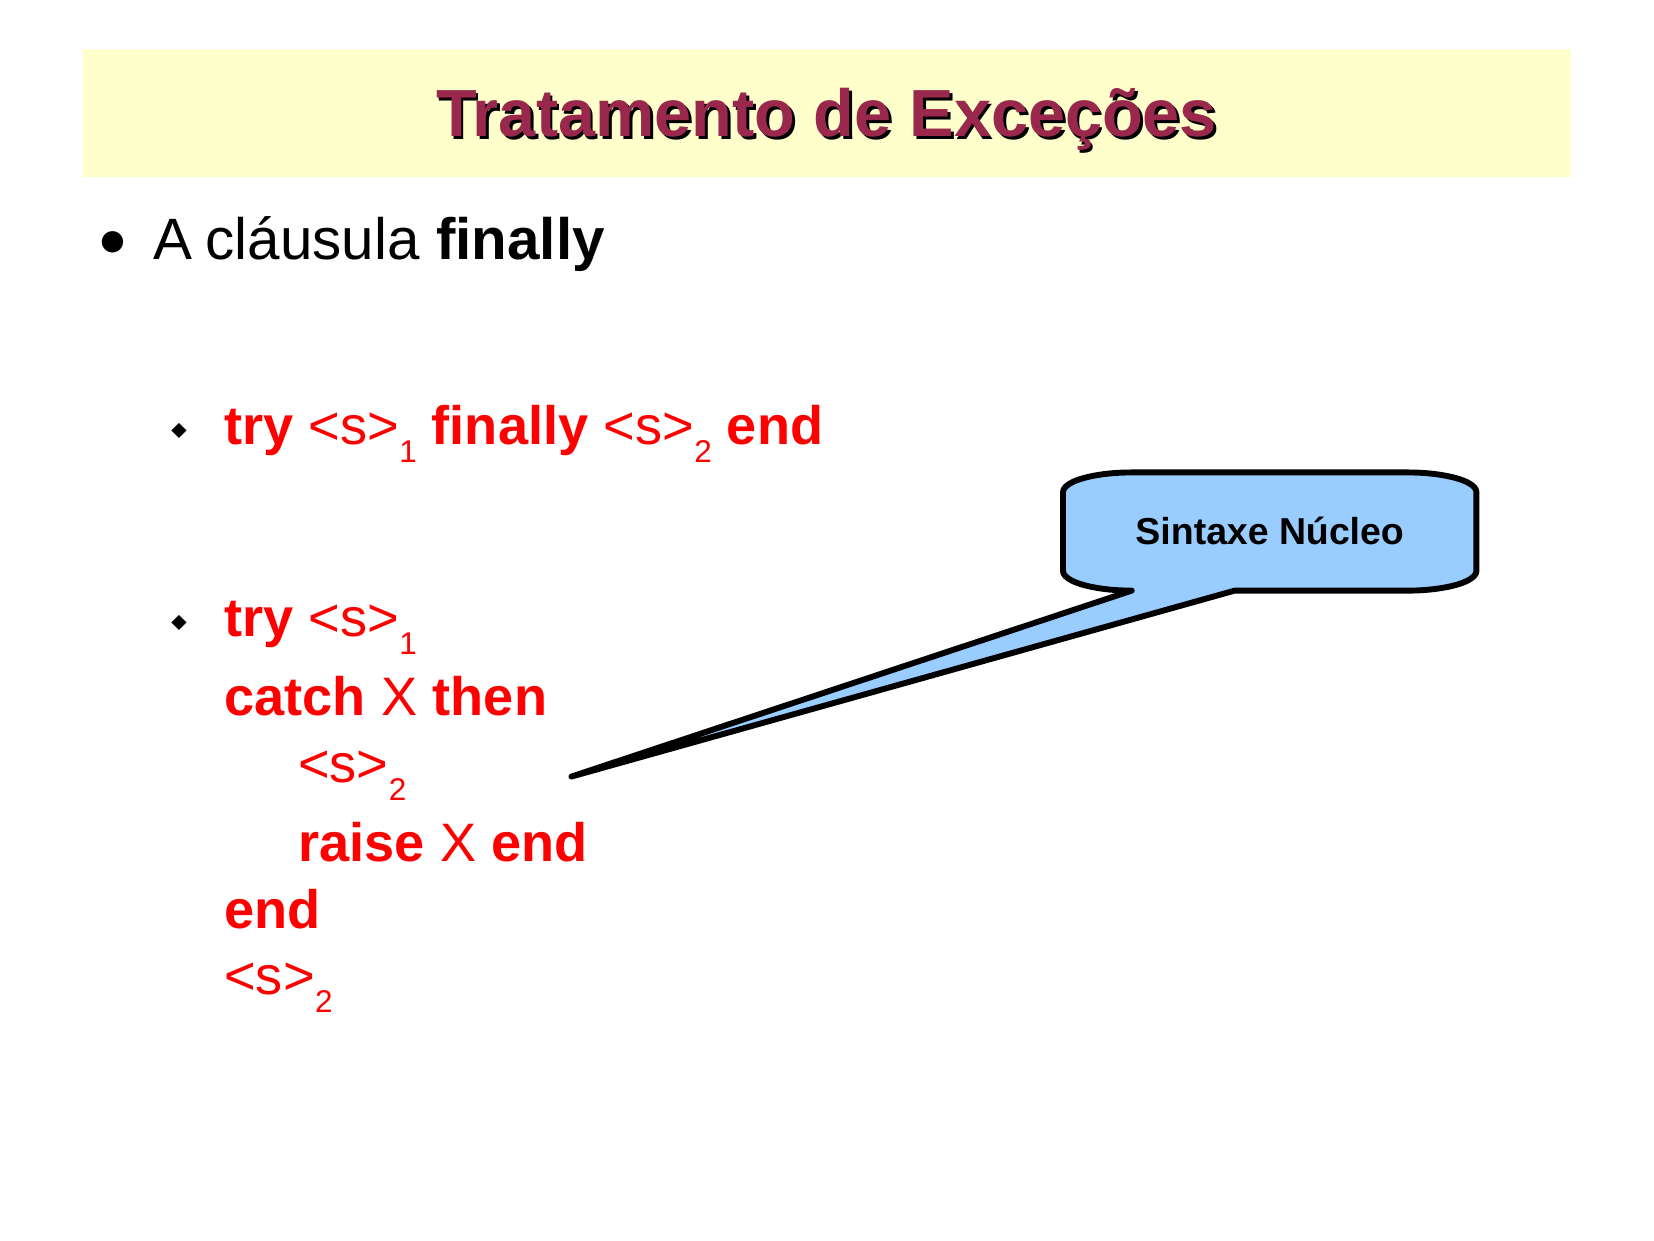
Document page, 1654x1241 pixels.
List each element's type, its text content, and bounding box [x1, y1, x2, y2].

title Tratamento de Exceções [82, 49, 1571, 178]
text_box Sintaxe Núcleo [571, 472, 1477, 777]
list A cláusula finally try <s>1 finally <s>2 end try <s>1 catch X then <s>2 raise X end end <s>2 [82, 206, 1571, 1137]
